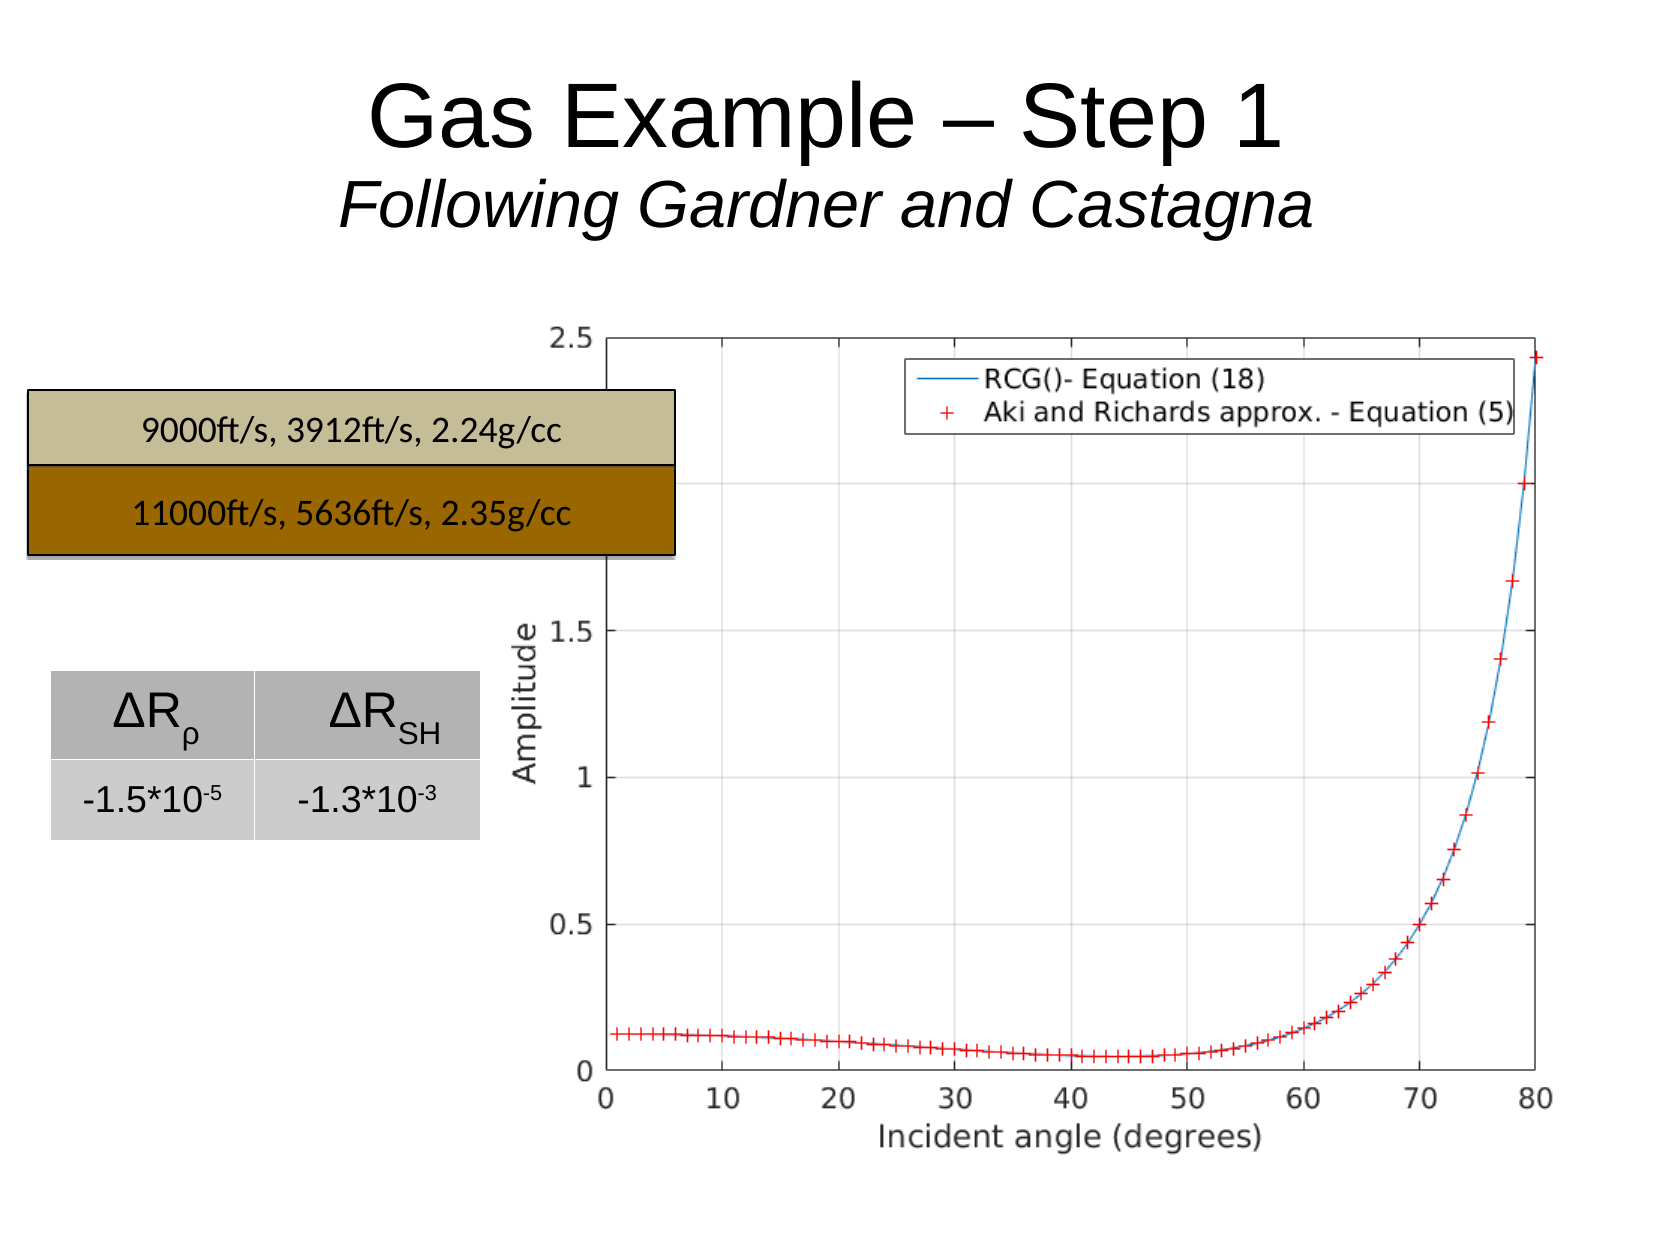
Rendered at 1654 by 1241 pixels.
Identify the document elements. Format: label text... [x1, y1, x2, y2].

table_header ΔRρ [51, 671, 254, 759]
table_cell -1.3*10-3 [255, 760, 480, 840]
text_box 11000ft/s, 5636ft/s, 2.35g/cc [27, 466, 675, 556]
title Gas Example – Step 1 Following Gardner and Castagna [82, 49, 1571, 257]
picture [450, 270, 1650, 1171]
table_header ΔRSH [255, 671, 480, 759]
text_box 9000ft/s, 3912ft/s, 2.24g/cc [27, 390, 675, 466]
table_cell -1.5*10-5 [51, 760, 254, 840]
